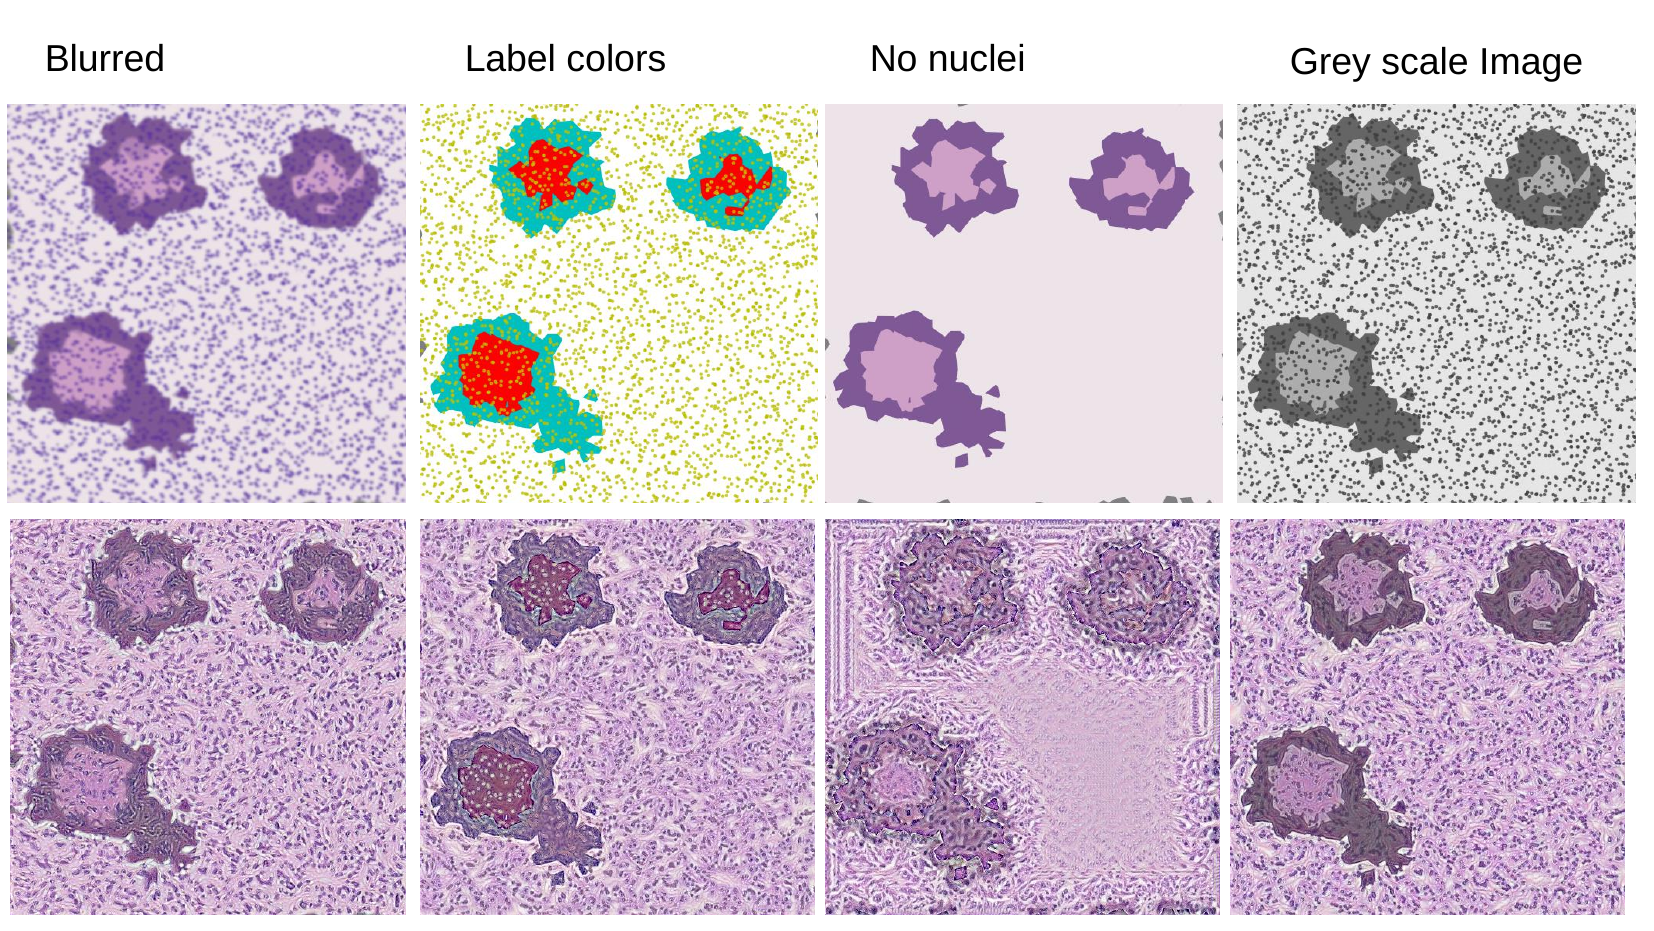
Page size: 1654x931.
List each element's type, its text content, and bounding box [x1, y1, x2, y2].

text_box Grey scale Image [1275, 33, 1621, 91]
picture [1230, 519, 1625, 916]
picture [420, 104, 818, 503]
text_box No nuclei [855, 30, 1201, 87]
picture [10, 519, 406, 916]
picture [825, 519, 1220, 916]
picture [420, 519, 815, 916]
text_box Blurred [30, 30, 391, 87]
picture [7, 104, 406, 503]
picture [825, 104, 1223, 503]
picture [1237, 104, 1636, 503]
text_box Label colors [450, 30, 781, 87]
